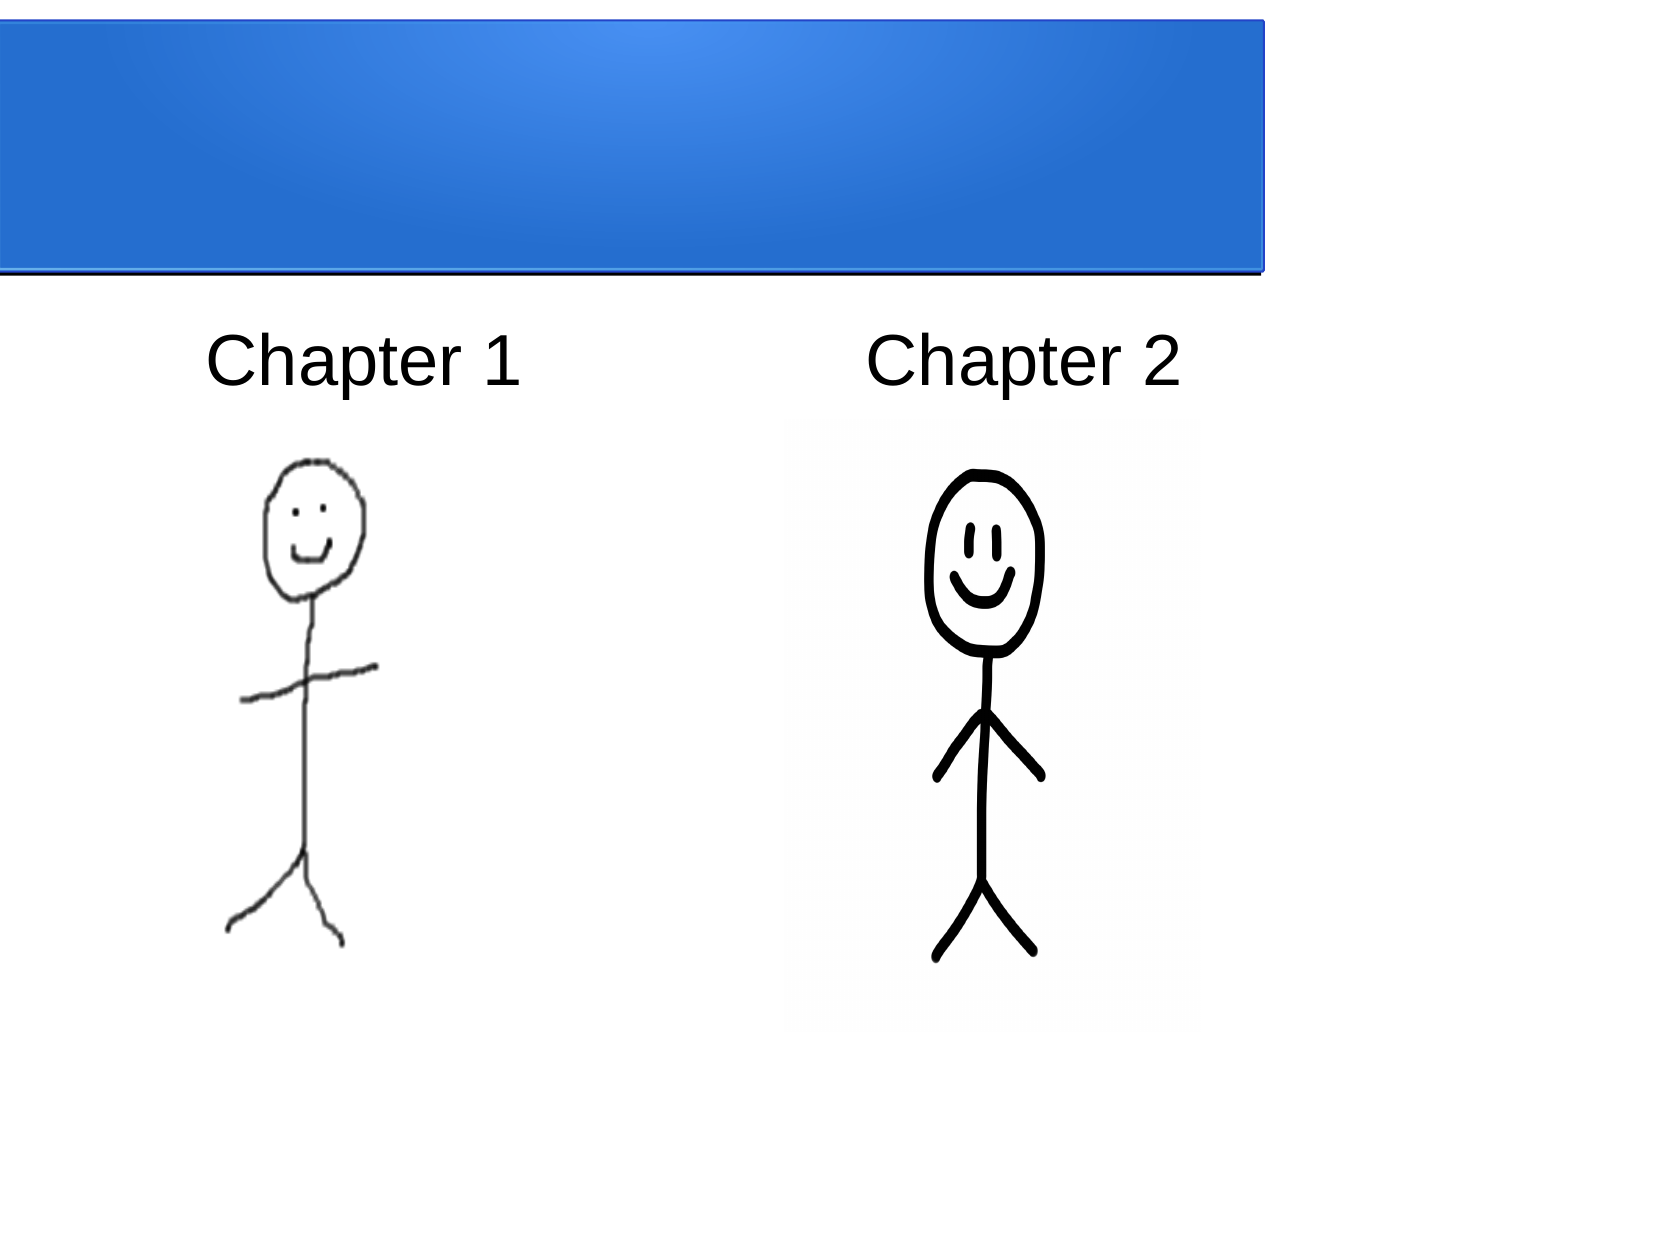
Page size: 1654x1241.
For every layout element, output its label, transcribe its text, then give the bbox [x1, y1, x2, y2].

list Chapter 2 [795, 319, 1208, 421]
picture [150, 446, 550, 980]
picture [784, 419, 1201, 1033]
list Chapter 1 [135, 319, 548, 421]
